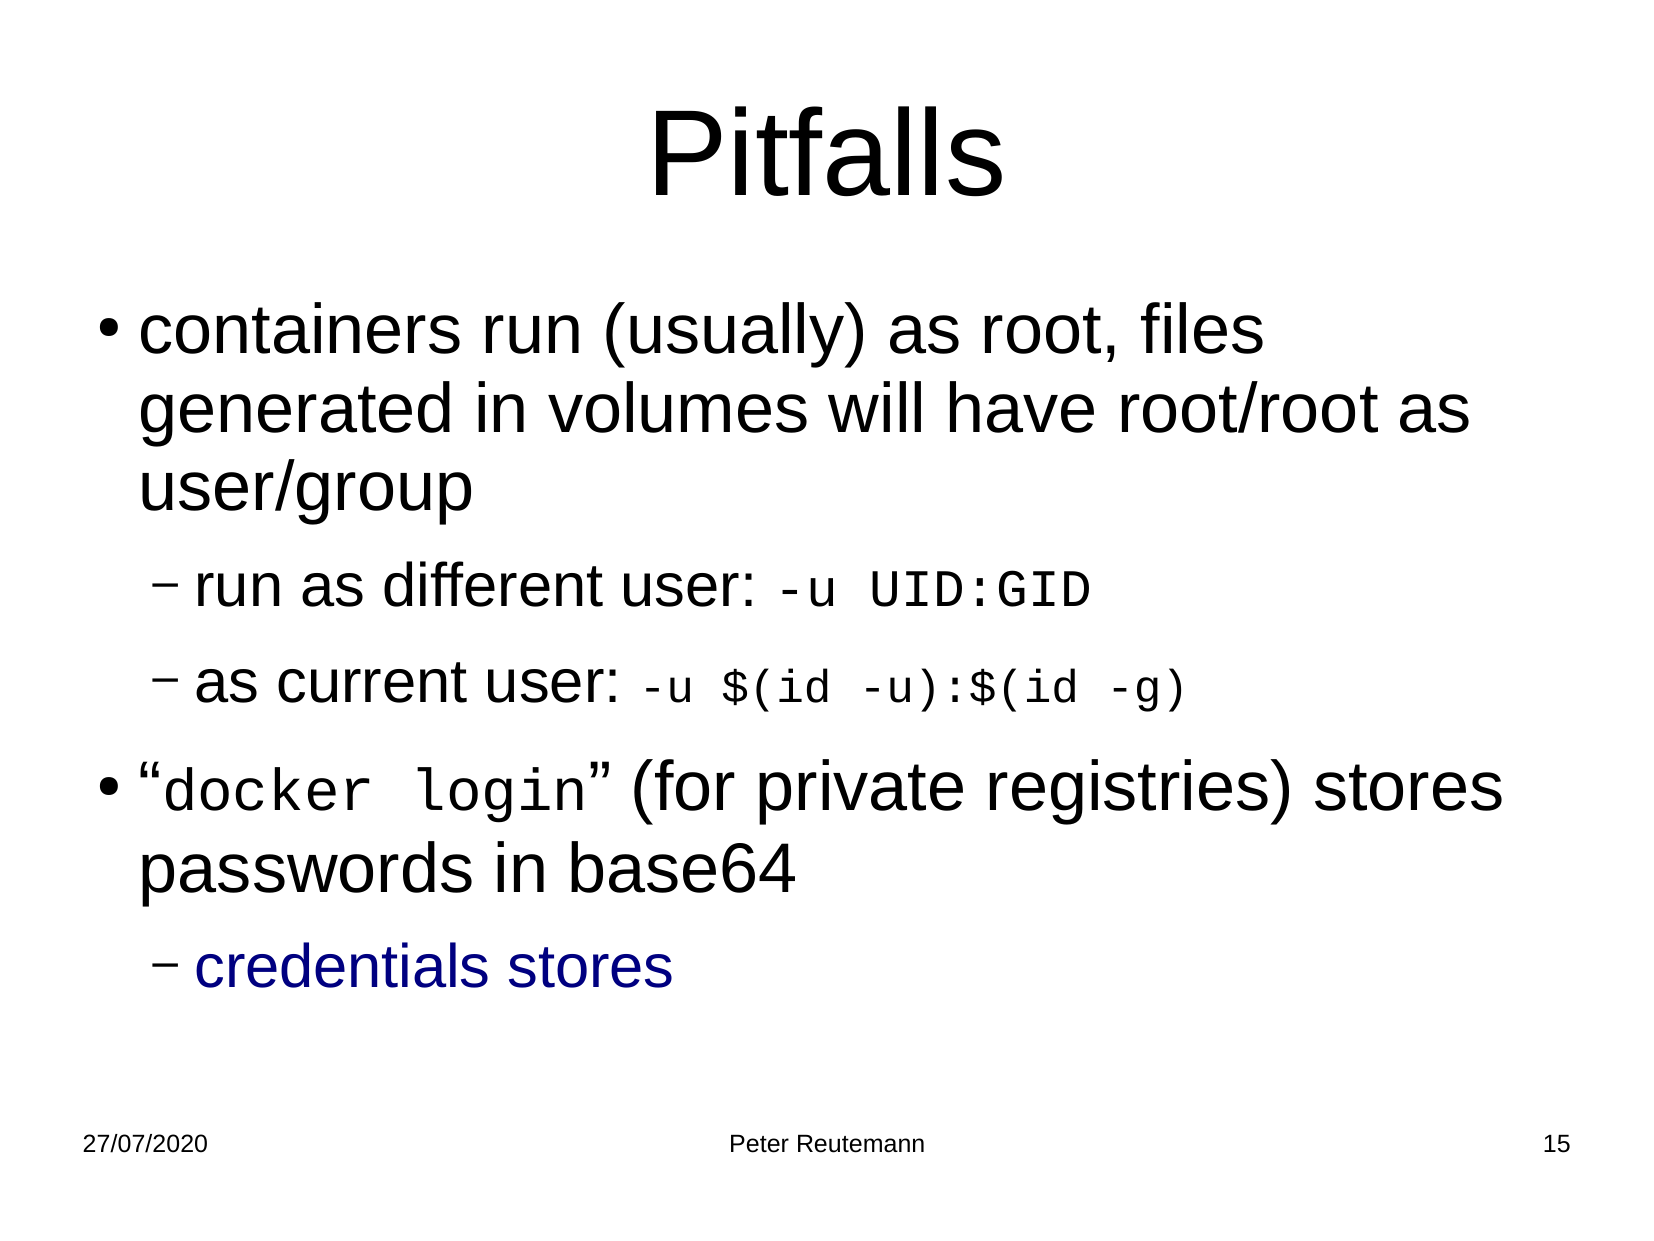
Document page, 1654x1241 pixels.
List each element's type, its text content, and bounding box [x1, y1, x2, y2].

list containers run (usually) as root, files generated in volumes will have root/root as user/group run as different user: -u UID:GID as current user: -u $(id -u):$(id -g) “docker login” (for private registries) stores passwords in base64 credentials stores [82, 290, 1571, 1010]
title Pitfalls [82, 49, 1571, 257]
